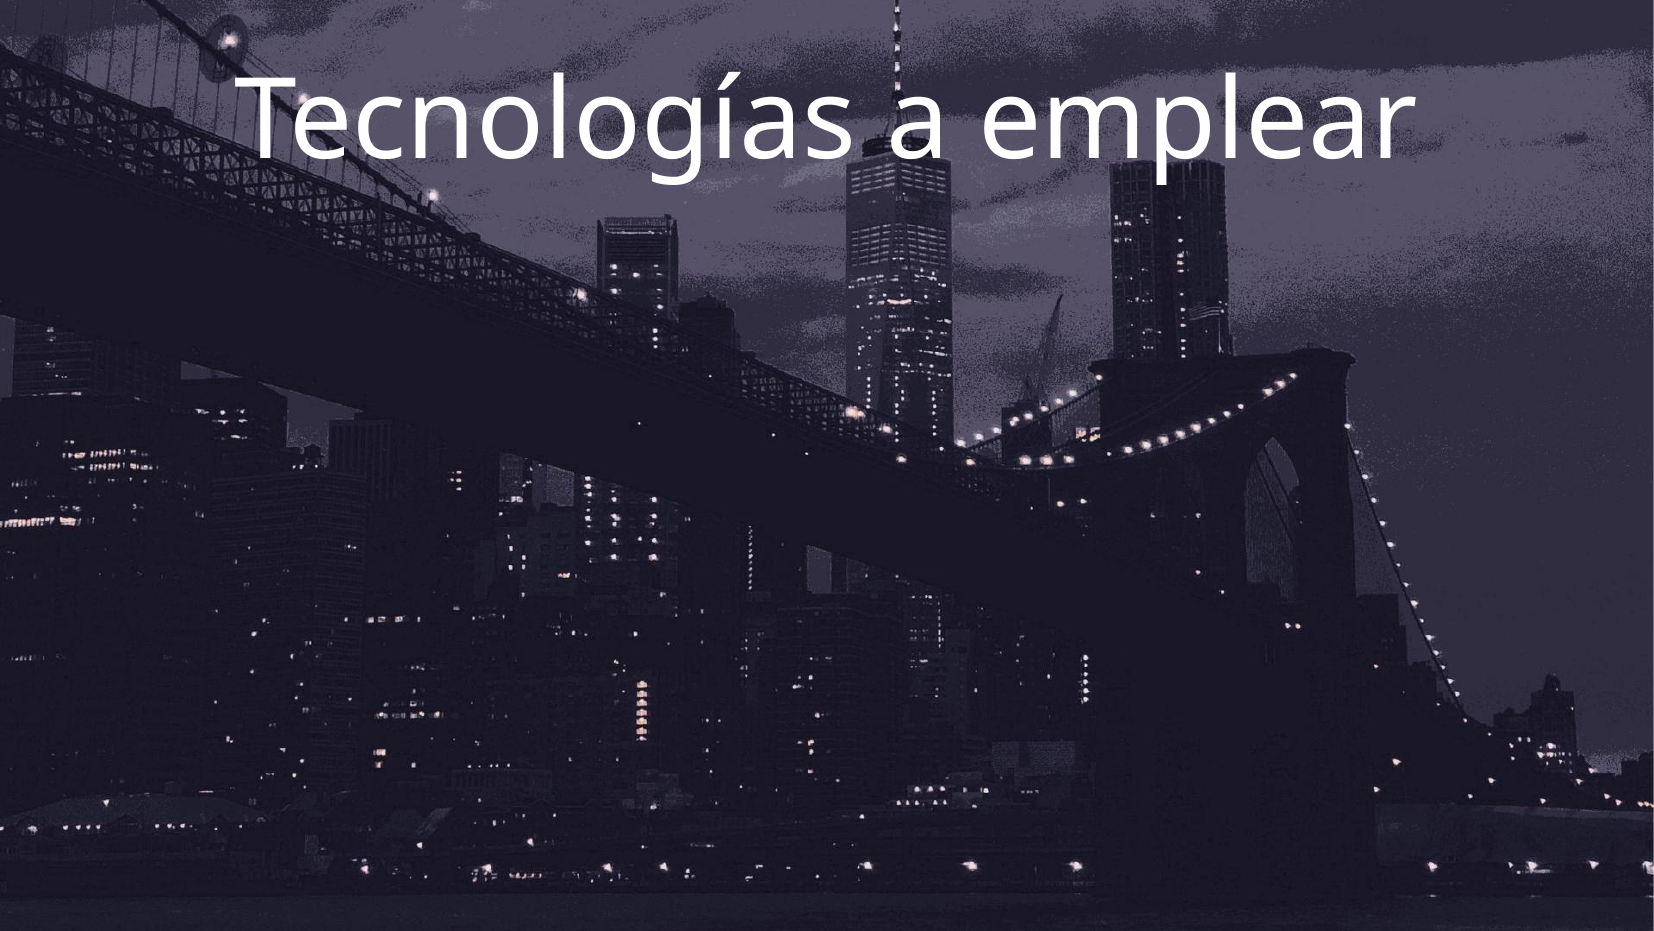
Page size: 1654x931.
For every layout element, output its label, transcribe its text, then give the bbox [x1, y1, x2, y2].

picture [0, 0, 1654, 931]
title Tecnologías a emplear [82, 37, 1571, 193]
